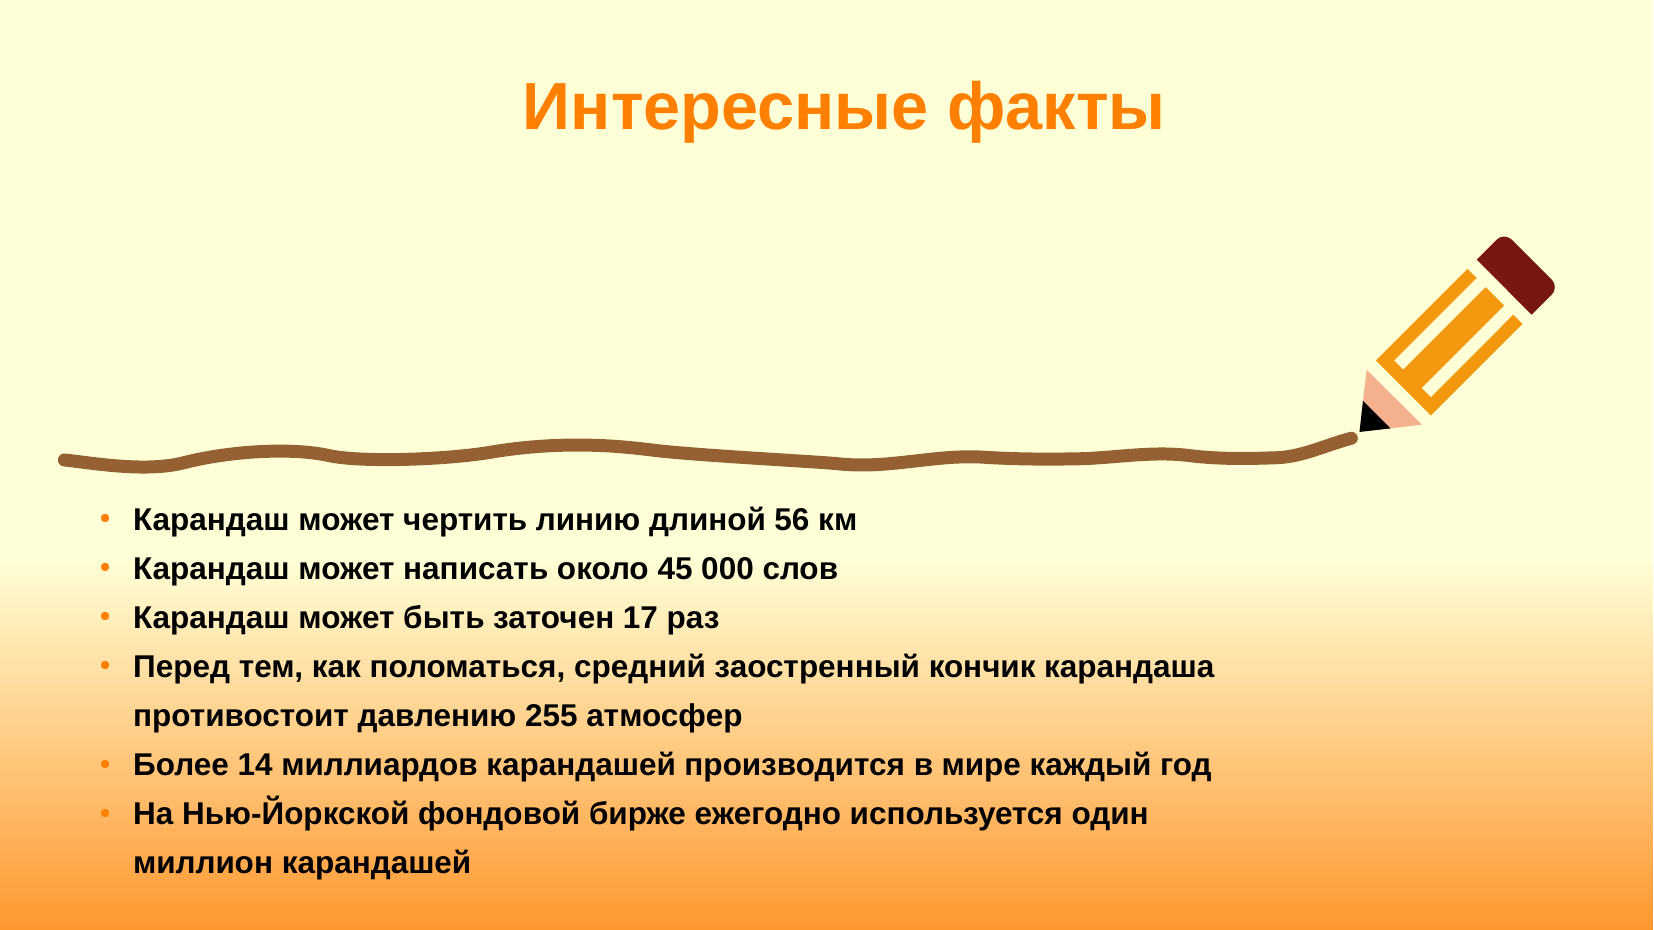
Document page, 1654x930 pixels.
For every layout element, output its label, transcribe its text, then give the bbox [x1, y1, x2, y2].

title Интересные факты [224, 25, 1465, 188]
list Карандаш может чертить линию длиной 56 км Карандаш может написать около 45 000 слов Карандаш может быть заточен 17 раз Перед тем, как поломаться, средний заостренный кончик карандаша противостоит давлению 255 атмосфер Более 14 миллиардов карандашей производится в мире каждый год На Нью-Йоркской фондовой бирже ежегодно используется один миллион карандашей [88, 501, 1565, 886]
